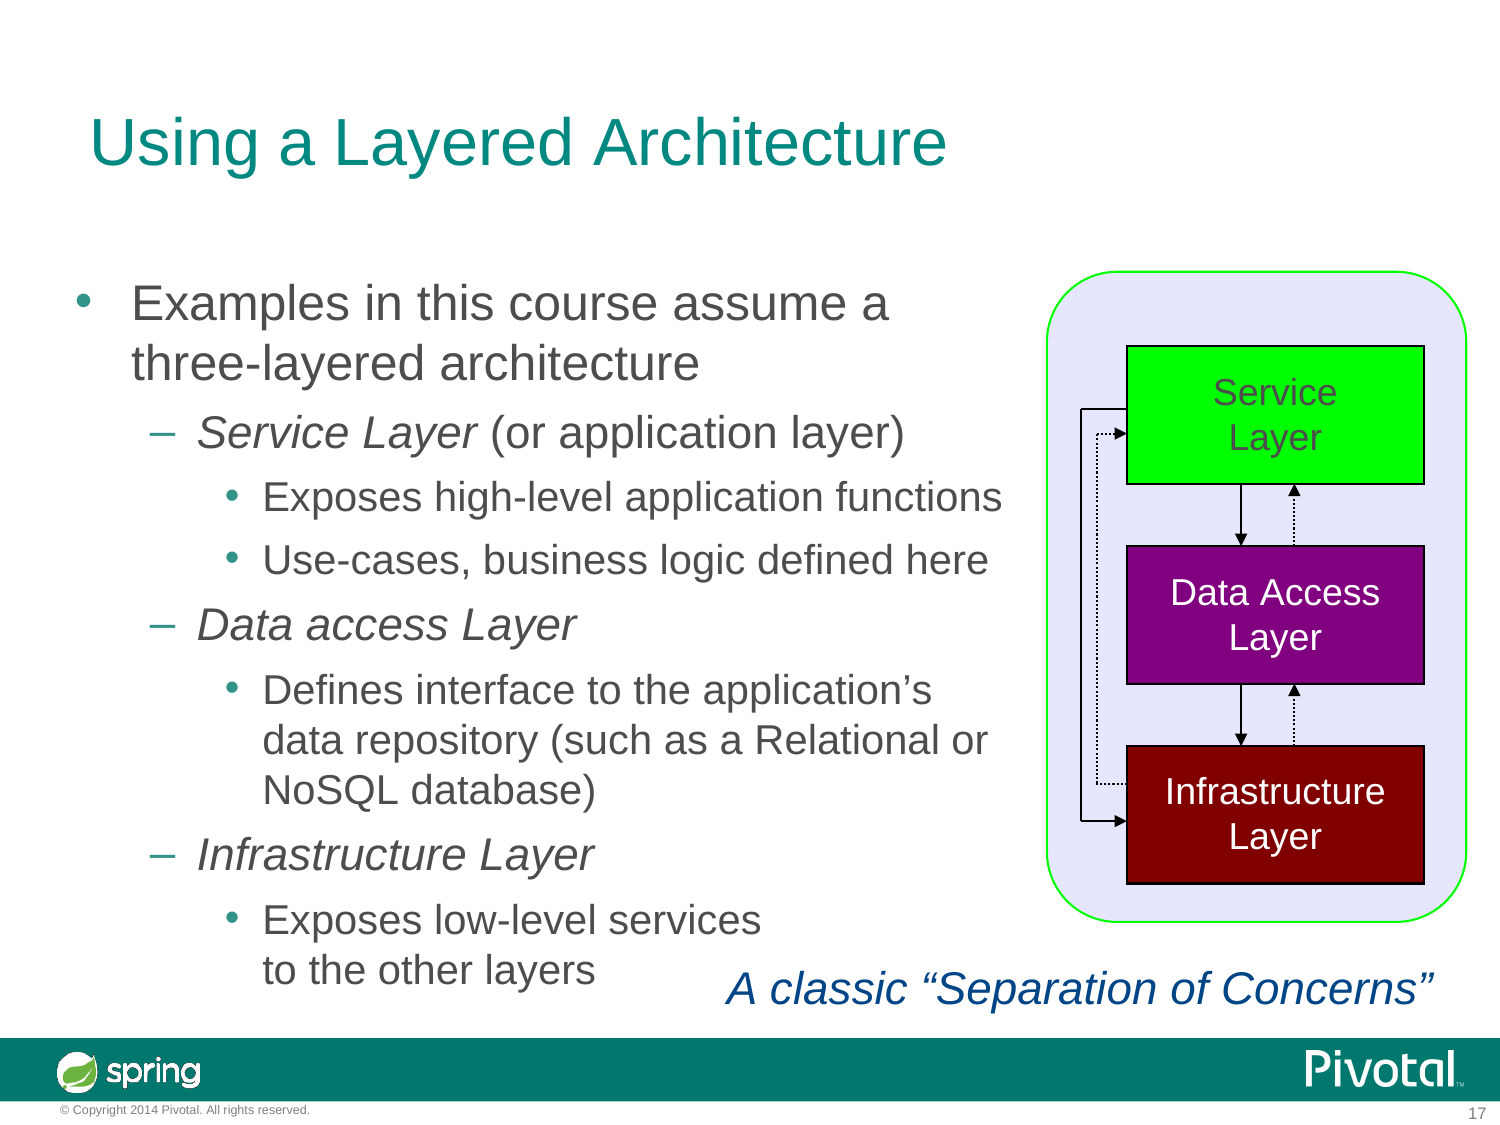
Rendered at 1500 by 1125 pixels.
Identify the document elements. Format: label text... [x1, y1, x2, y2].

text_box Infrastructure Layer [1126, 759, 1424, 866]
text_box Data Access Layer [1126, 559, 1424, 666]
text_box [1046, 271, 1467, 922]
picture [32, 1041, 210, 1103]
list Examples in this course assume a three-layered architecture Service Layer (or application layer) Exposes high-level application functions Use-cases, business logic defined here Data access Layer Defines interface to the application’s data repository (such as a Relational or NoSQL database) Infrastructure Layer Exposes low-level services to the other layers [60, 262, 1021, 1101]
text_box A classic “Separation of Concerns” [690, 950, 1471, 1023]
picture [1306, 1050, 1464, 1087]
title Using a Layered Architecture [75, 45, 1426, 233]
text_box Service Layer [1126, 359, 1424, 466]
